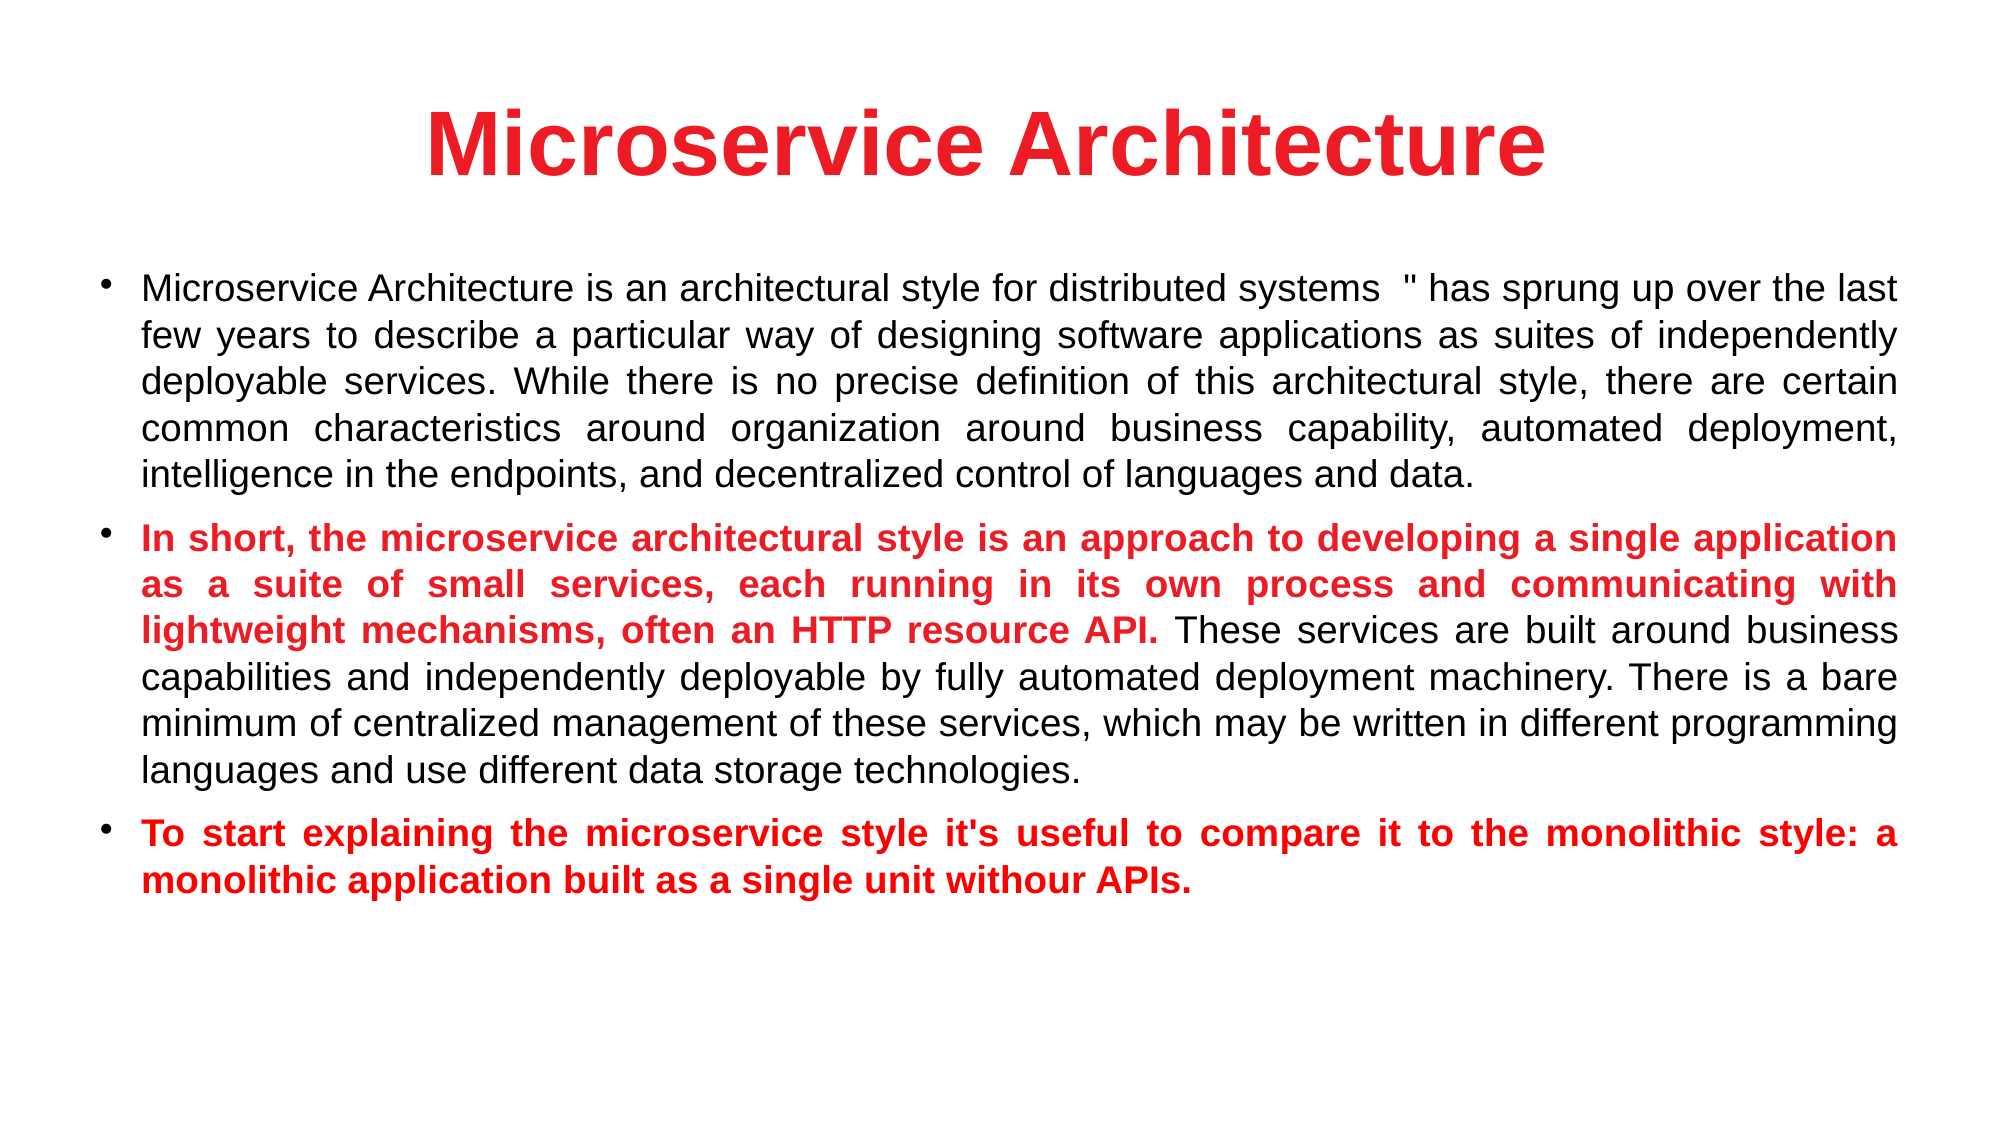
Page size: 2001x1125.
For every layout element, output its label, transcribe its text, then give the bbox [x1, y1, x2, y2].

title Microservice Architecture [99, 44, 1900, 233]
list Microservice Architecture is an architectural style for distributed systems " has sprung up over the last few years to describe a particular way of designing software applications as suites of independently deployable services. While there is no precise definition of this architectural style, there are certain common characteristics around organization around business capability, automated deployment, intelligence in the endpoints, and decentralized control of languages and data. In short, the microservice architectural style is an approach to developing a single application as a suite of small services, each running in its own process and communicating with lightweight mechanisms, often an HTTP resource API. These services are built around business capabilities and independently deployable by fully automated deployment machinery. There is a bare minimum of centralized management of these services, which may be written in different programming languages and use different data storage technologies. To start explaining the microservice style it's useful to compare it to the monolithic style: a monolithic application built as a single unit withour APIs. [99, 263, 1900, 916]
